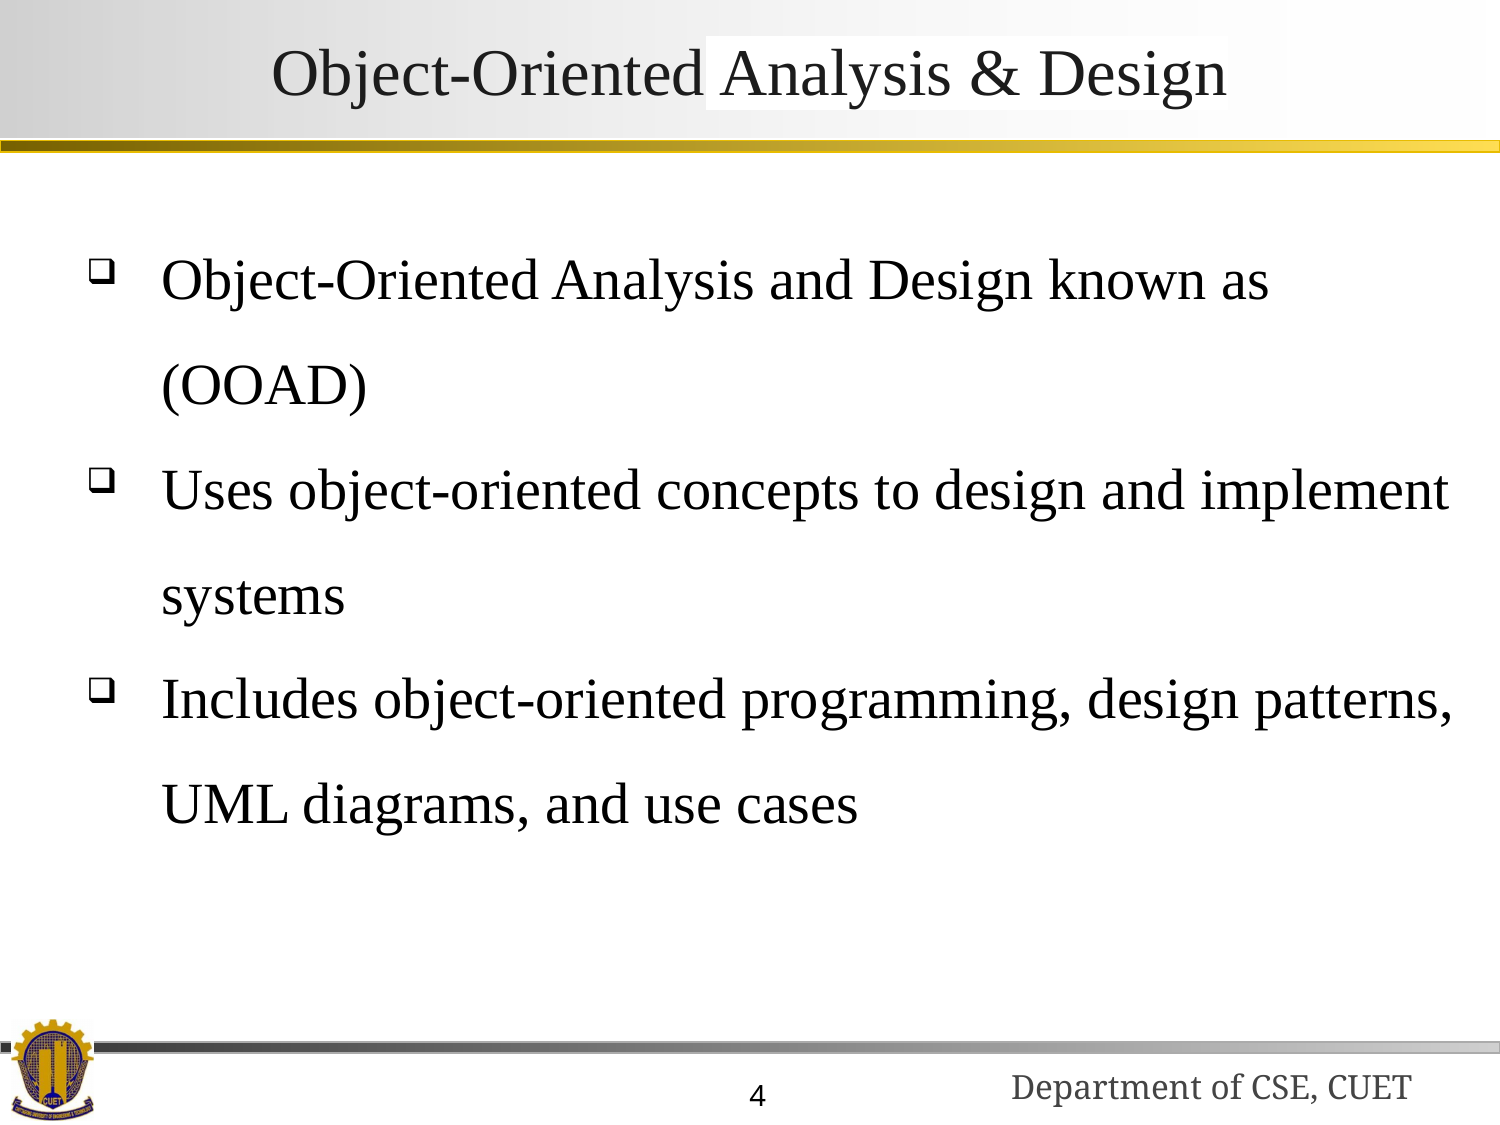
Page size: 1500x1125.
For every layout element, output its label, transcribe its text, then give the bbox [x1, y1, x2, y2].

picture [11, 1019, 94, 1121]
text_box Object-Oriented Analysis and Design known as (OOAD) Uses object-oriented concepts to design and implement systems Includes object-oriented programming, design patterns, UML diagrams, and use cases [71, 198, 1479, 844]
title Object-Oriented Analysis & Design [0, 0, 1500, 138]
